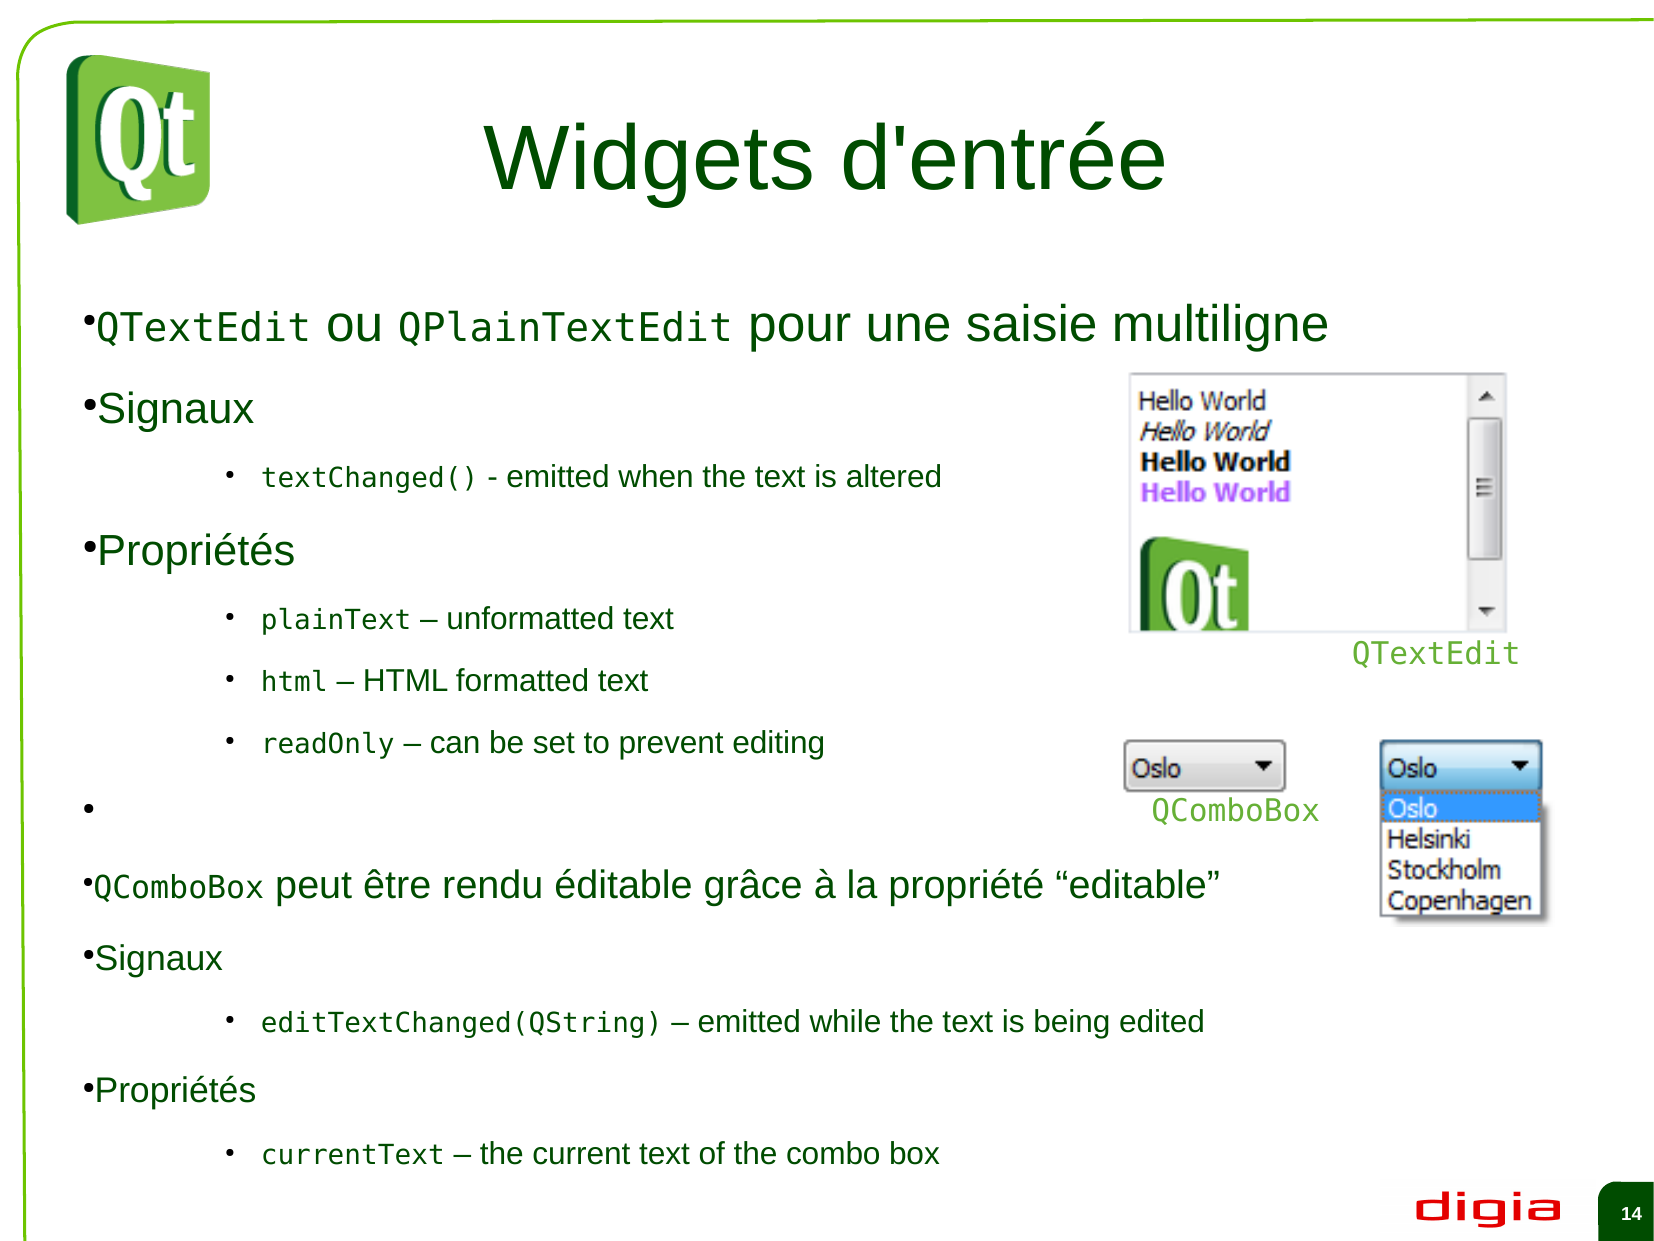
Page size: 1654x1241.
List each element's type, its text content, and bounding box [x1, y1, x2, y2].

list QTextEdit ou QPlainTextEdit pour une saisie multiligne Signaux textChanged() - emitted when the text is altered Propriétés plainText – unformatted text html – HTML formatted text readOnly – can be set to prevent editing QComboBox peut être rendu éditable grâce à la propriété “editable” Signaux editTextChanged(QString) – emitted while the text is being edited Propriétés currentText – the current text of the combo box [82, 290, 1571, 1173]
picture [1122, 738, 1289, 795]
title Widgets d'entrée [82, 56, 1571, 250]
picture [1378, 738, 1555, 927]
picture [1127, 371, 1510, 636]
text_box QTextEdit [1337, 628, 1536, 680]
text_box QComboBox [1136, 784, 1336, 837]
